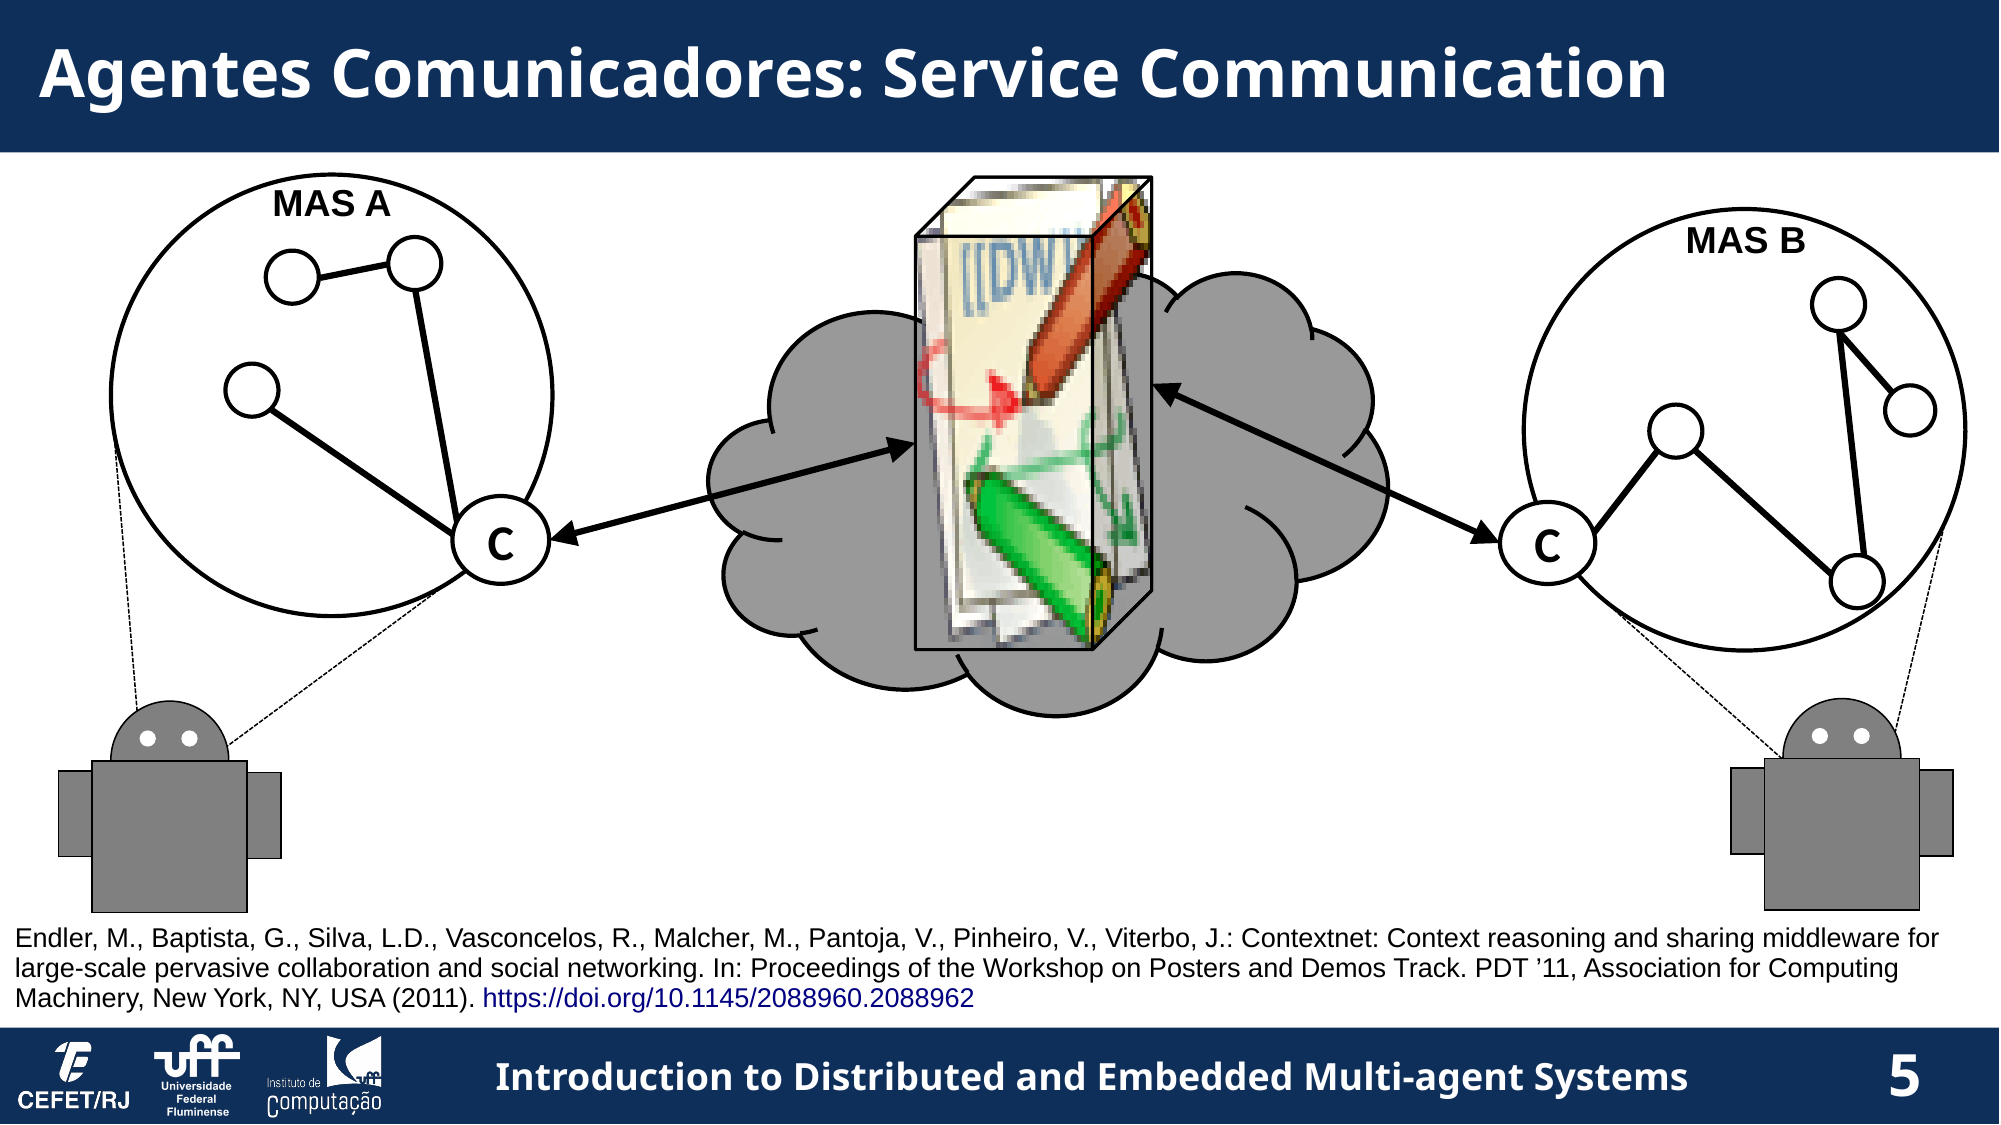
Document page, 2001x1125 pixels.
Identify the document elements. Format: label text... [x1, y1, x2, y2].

text_box Agentes Comunicadores: Service Communication [25, 23, 1999, 119]
text_box [110, 187, 553, 617]
text_box MAS B [1670, 208, 1822, 269]
text_box C [1499, 501, 1596, 584]
text_box Endler, M., Baptista, G., Silva, L.D., Vasconcelos, R., Malcher, M., Pantoja, V., Pinheiro, V., Viterbo, J.: Contextnet: Context reasoning and sharing middleware for large-scale pervasive collaboration and social networking. In: Proceedings of the Workshop on Posters and Demos Track. PDT ’11, Association for Computing Machinery, New York, NY, USA (2011). https://doi.org/10.1145/2088960.2088962 [0, 915, 1992, 1034]
text_box C [452, 496, 550, 584]
text_box [58, 701, 281, 913]
text_box [1523, 221, 1966, 651]
picture [18, 1034, 129, 1125]
text_box [1730, 698, 1954, 910]
picture [265, 1034, 383, 1118]
picture [153, 1034, 241, 1121]
text_box MAS A [257, 171, 407, 232]
text_box [708, 177, 1389, 717]
